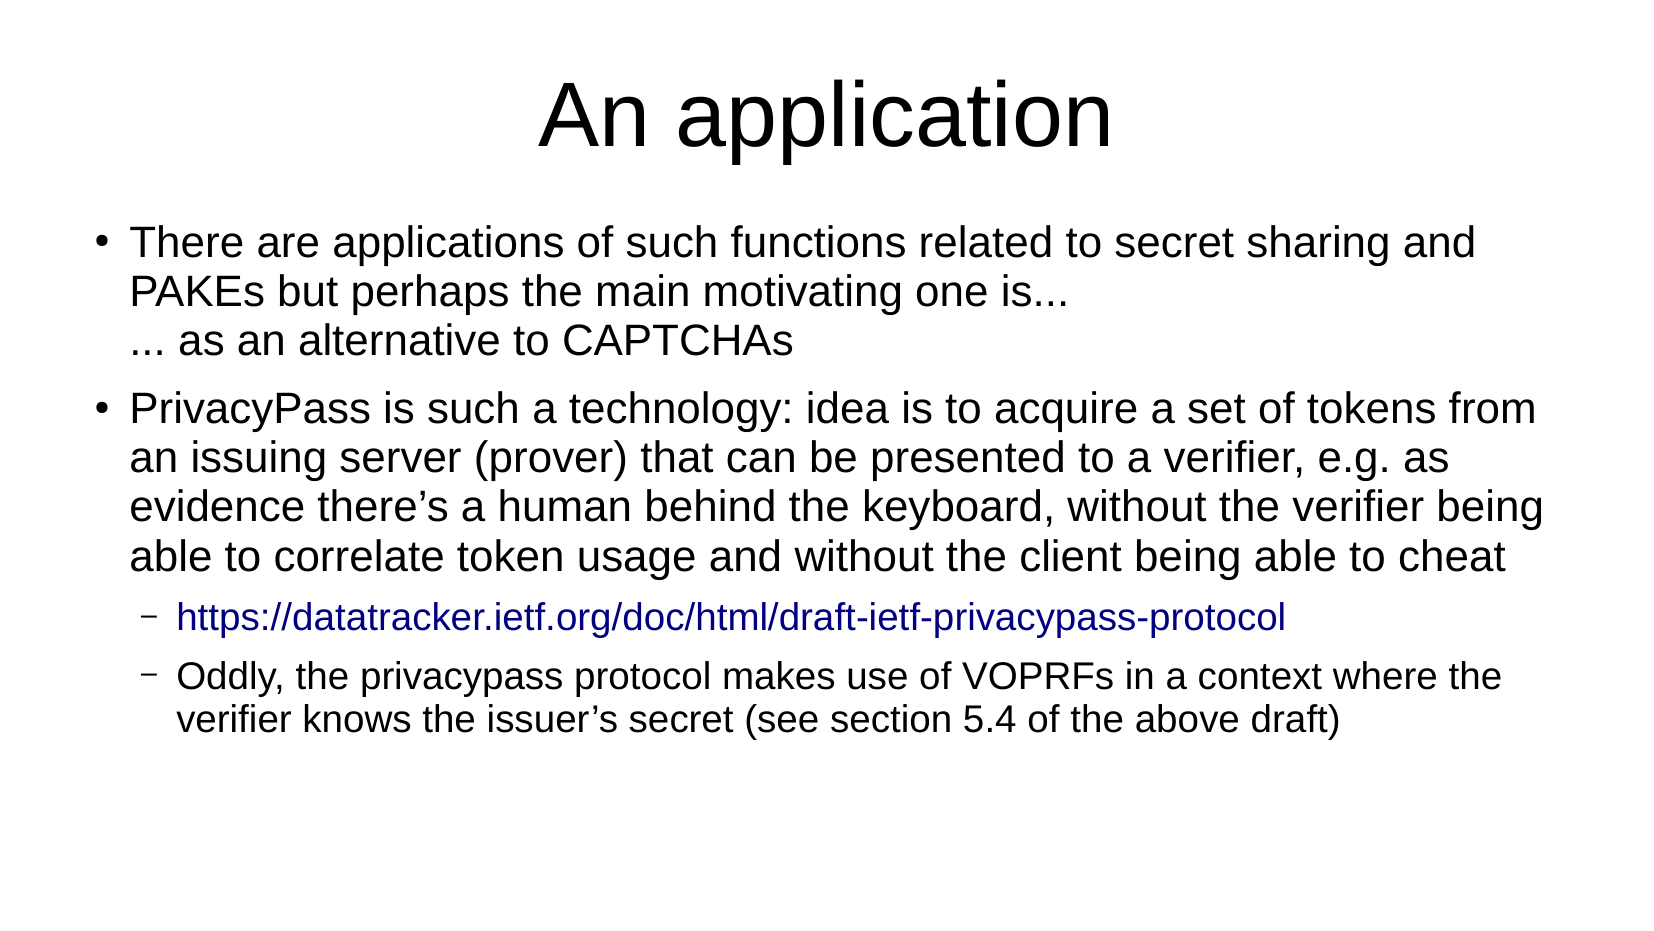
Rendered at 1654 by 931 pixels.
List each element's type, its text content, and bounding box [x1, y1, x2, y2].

list There are applications of such functions related to secret sharing and PAKEs but perhaps the main motivating one is... ... as an alternative to CAPTCHAs PrivacyPass is such a technology: idea is to acquire a set of tokens from an issuing server (prover) that can be presented to a verifier, e.g. as evidence there’s a human behind the keyboard, without the verifier being able to correlate token usage and without the client being able to cheat https://datatracker.ietf.org/doc/html/draft-ietf-privacypass-protocol Oddly, the privacypass protocol makes use of VOPRFs in a context where the verifier knows the issuer’s secret (see section 5.4 of the above draft) [82, 217, 1571, 758]
title An application [82, 37, 1571, 193]
